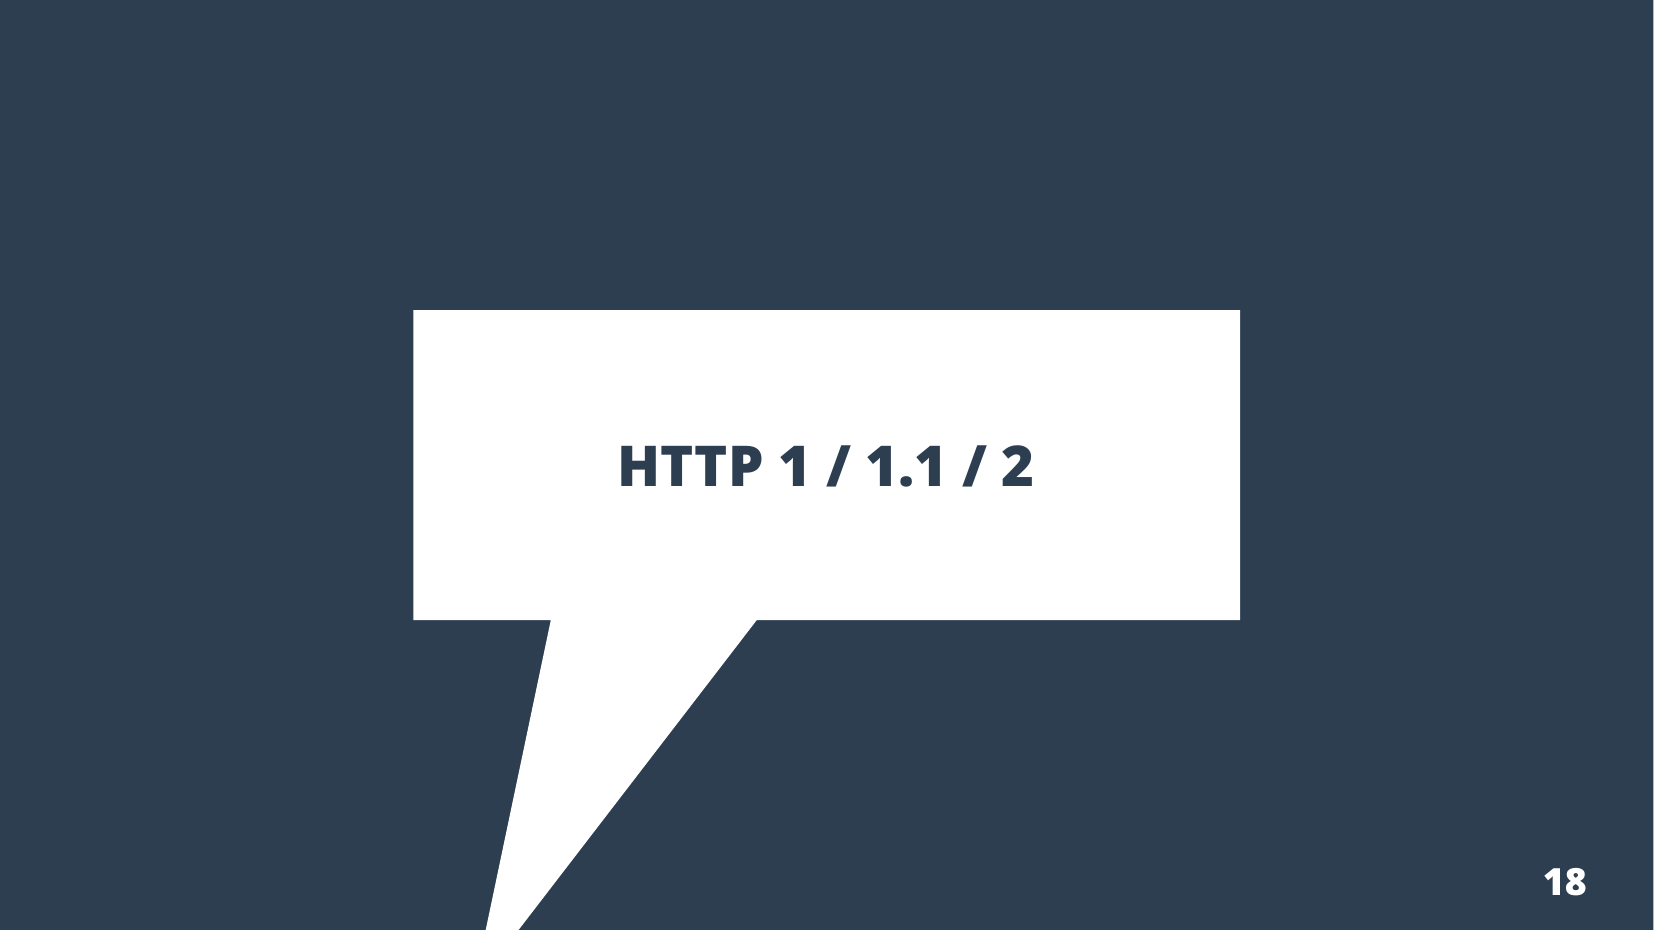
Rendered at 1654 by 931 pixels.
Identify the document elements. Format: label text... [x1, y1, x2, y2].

title HTTP 1 / 1.1 / 2 [442, 332, 1211, 598]
